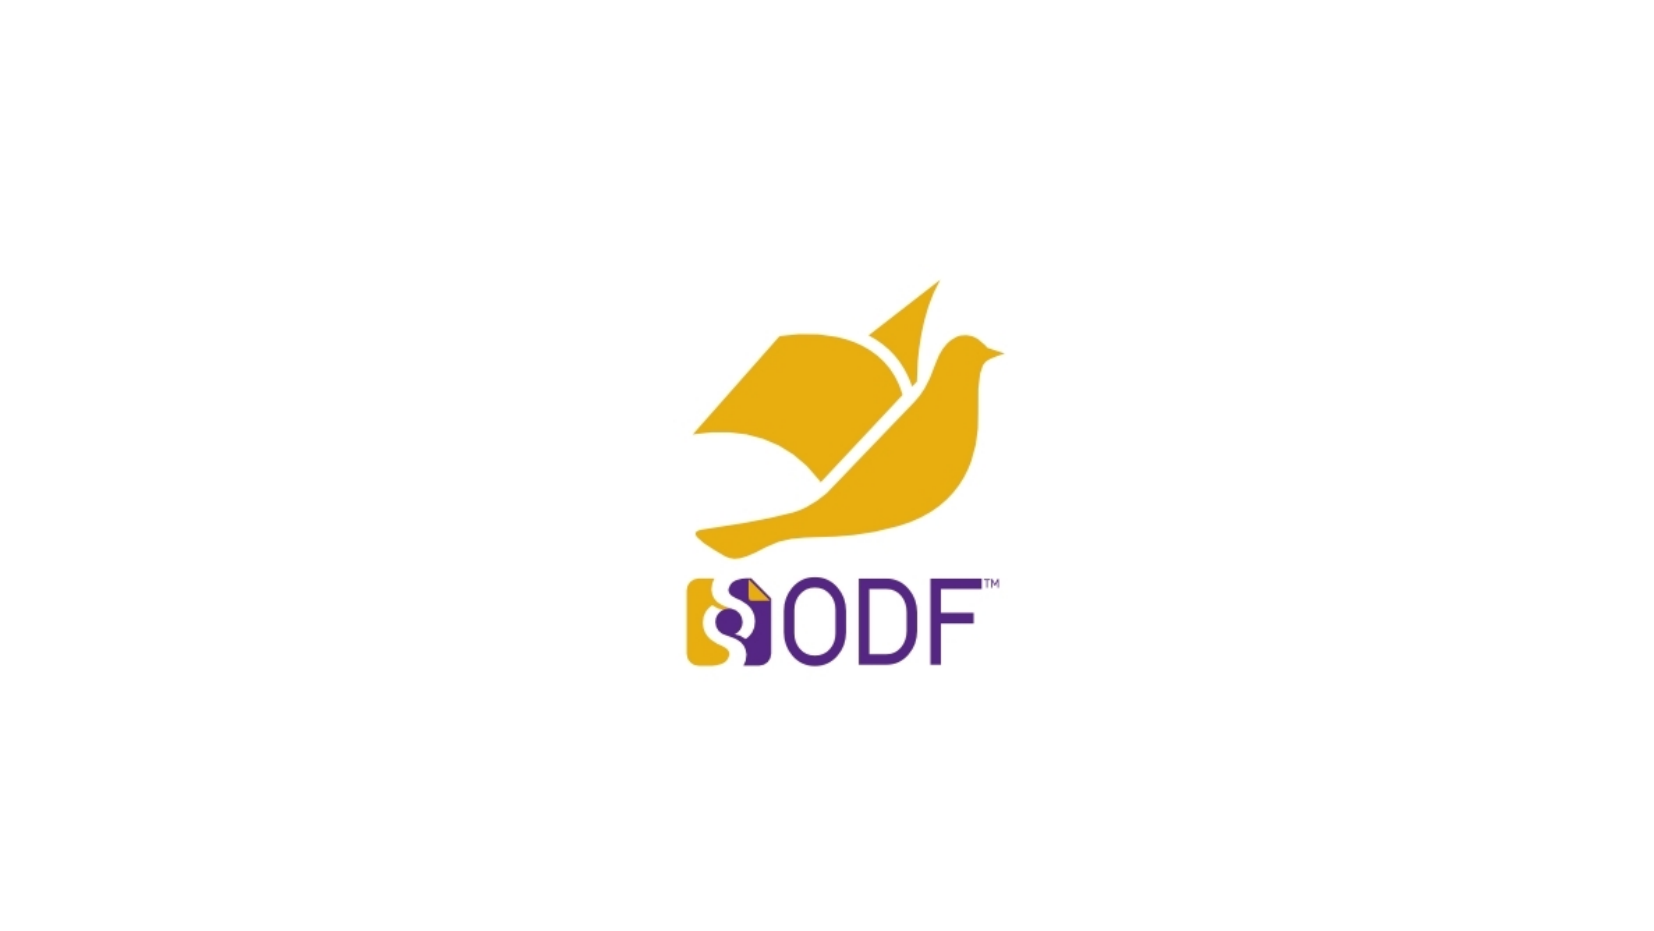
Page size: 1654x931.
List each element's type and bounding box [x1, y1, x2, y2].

picture [629, 264, 1047, 682]
